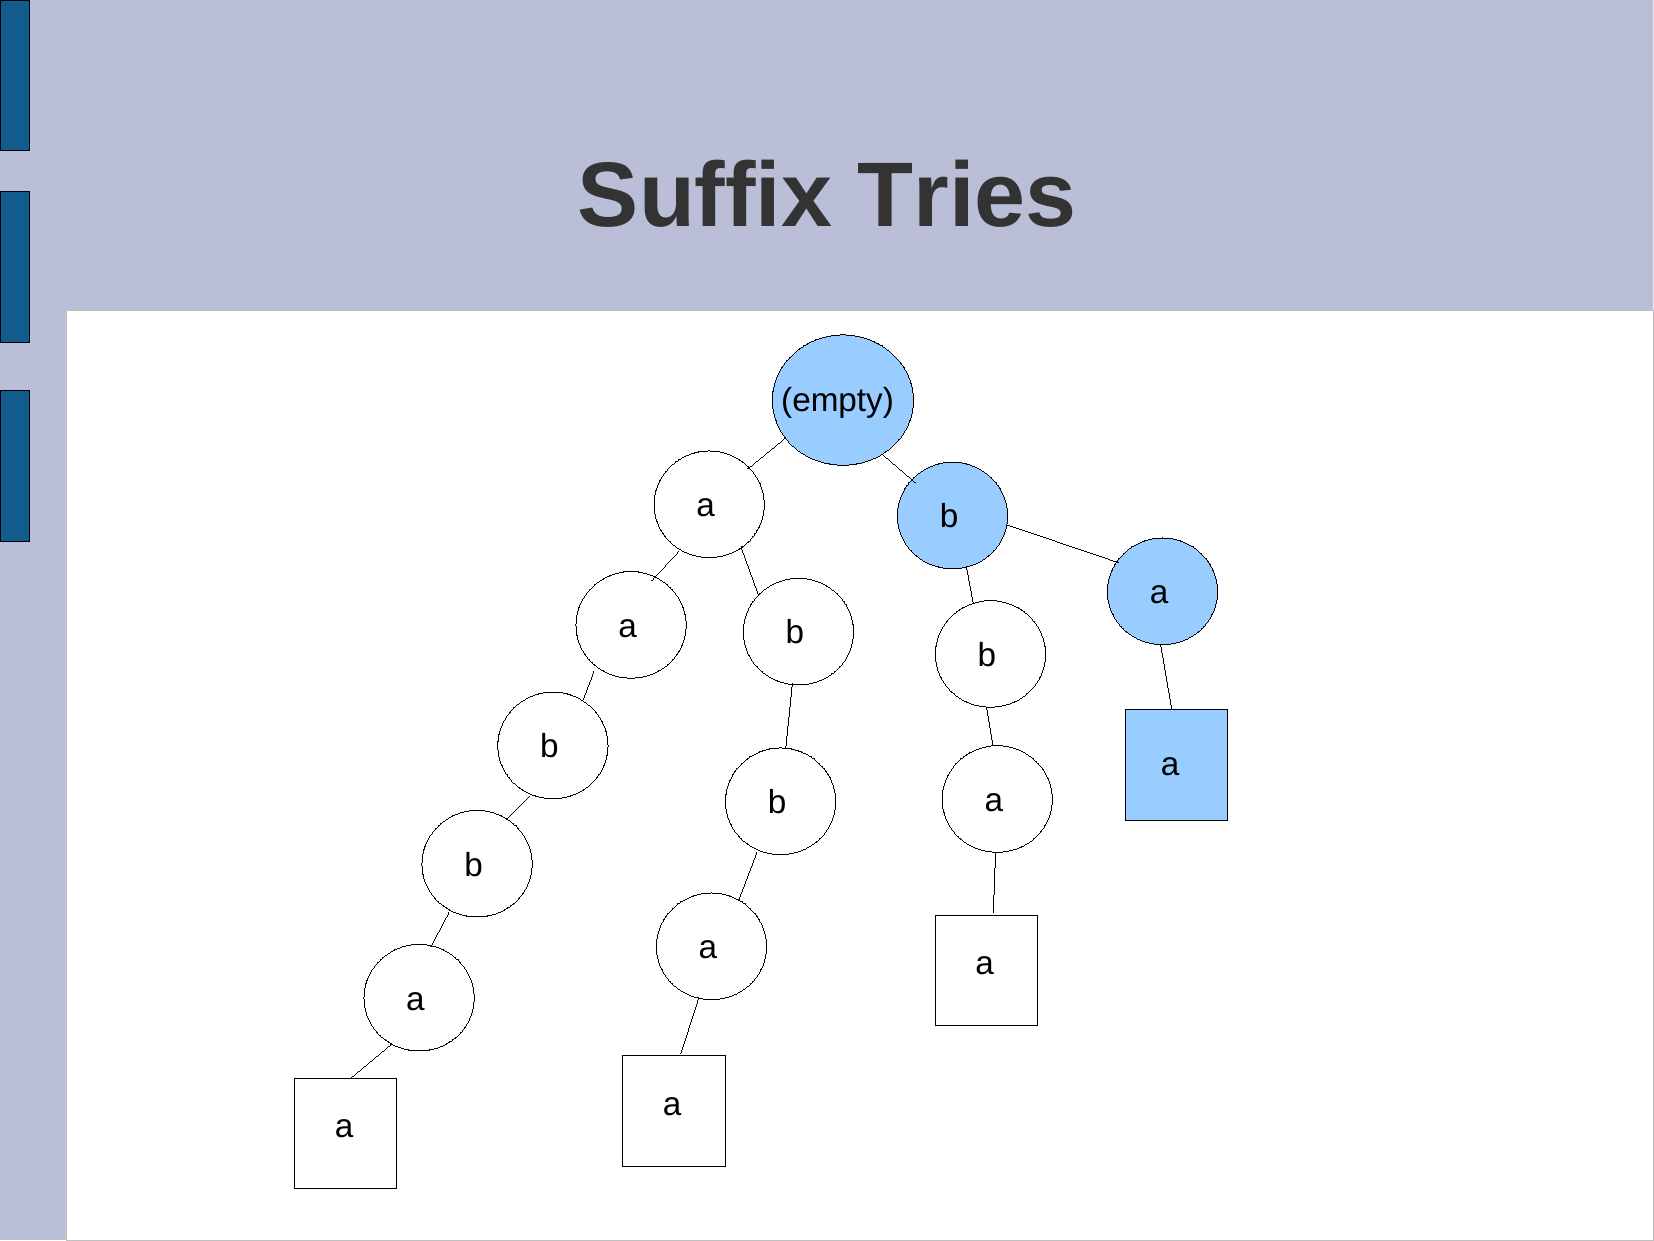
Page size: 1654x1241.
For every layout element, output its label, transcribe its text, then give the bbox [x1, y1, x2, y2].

text_box b [464, 846, 499, 884]
text_box [935, 600, 1046, 708]
text_box [1107, 537, 1218, 645]
text_box a [696, 486, 731, 524]
text_box [897, 462, 1008, 569]
title Suffix Tries [121, 91, 1534, 299]
text_box [497, 692, 609, 799]
text_box a [618, 607, 653, 645]
text_box [743, 578, 854, 685]
text_box a [406, 980, 441, 1018]
text_box a [975, 944, 1010, 982]
text_box (empty) [781, 381, 894, 419]
text_box [294, 1078, 397, 1189]
text_box a [1160, 745, 1195, 783]
text_box b [939, 497, 974, 535]
text_box a [662, 1084, 698, 1122]
text_box [656, 892, 767, 1000]
text_box [622, 1055, 726, 1167]
text_box a [698, 928, 733, 966]
text_box [363, 944, 475, 1051]
text_box [1125, 709, 1228, 821]
text_box a [984, 781, 1019, 819]
text_box [575, 571, 687, 679]
text_box b [767, 783, 802, 821]
text_box b [977, 636, 1012, 674]
text_box b [540, 727, 575, 765]
text_box a [334, 1107, 369, 1145]
text_box a [1149, 573, 1184, 611]
text_box b [785, 613, 820, 652]
text_box [772, 334, 914, 466]
text_box [725, 747, 836, 855]
text_box [942, 745, 1053, 853]
text_box [654, 450, 765, 558]
text_box [935, 915, 1038, 1026]
text_box [421, 810, 533, 917]
